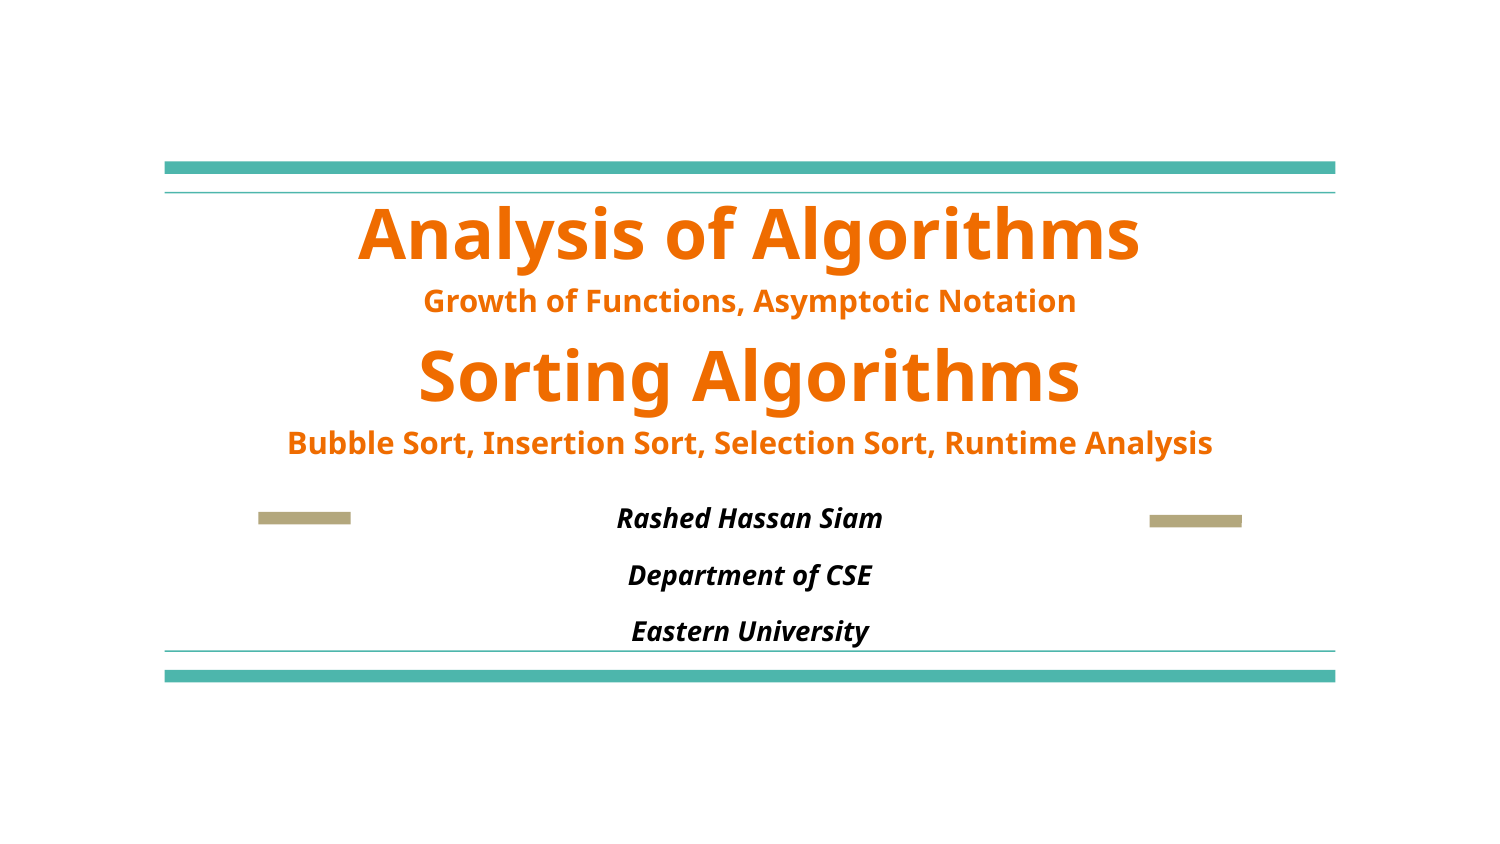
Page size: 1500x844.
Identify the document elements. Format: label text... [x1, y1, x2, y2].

title Sorting Algorithms Bubble Sort, Insertion Sort, Selection Sort, Runtime Analysis [164, 311, 1336, 479]
subtitle Rashed Hassan Siam Department of CSE Eastern University [262, 479, 1238, 668]
title Analysis of Algorithms Growth of Functions, Asymptotic Notation [164, 169, 1336, 311]
